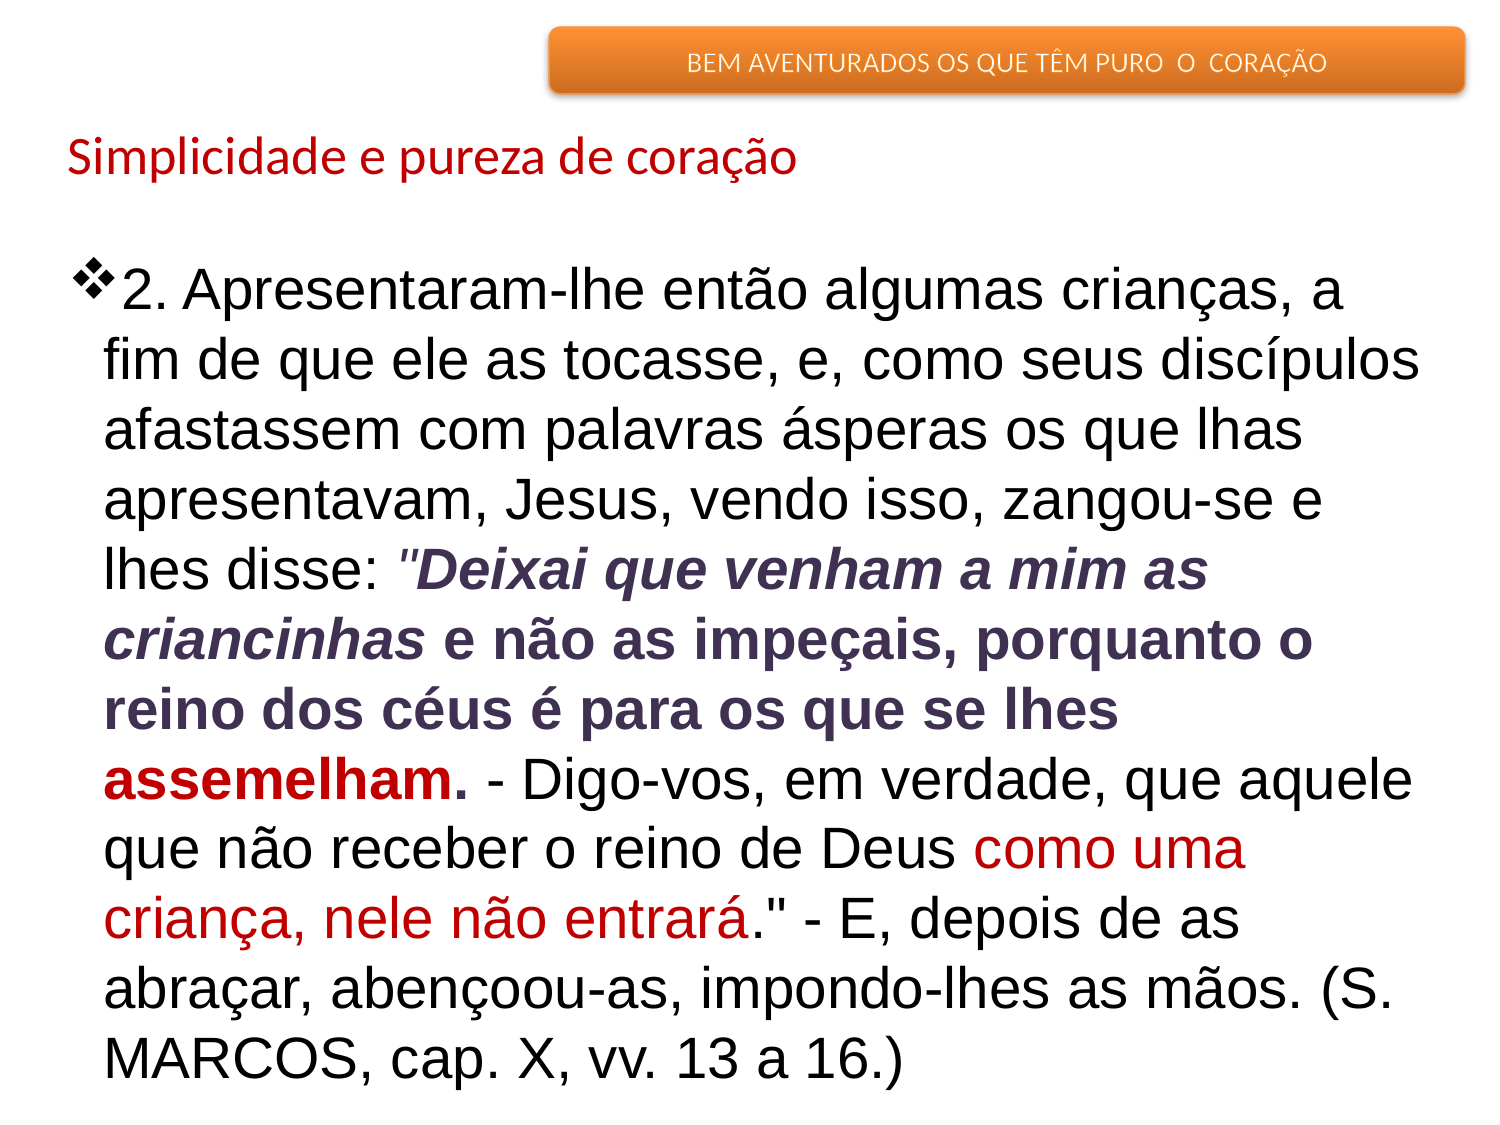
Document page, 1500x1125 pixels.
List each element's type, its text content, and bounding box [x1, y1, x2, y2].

text_box BEM AVENTURADOS OS QUE TÊM PURO O CORAÇÃO [549, 27, 1465, 94]
text_box 2. Apresentaram-lhe então algumas crianças, a fim de que ele as tocasse, e, como seus discípulos afastassem com palavras ásperas os que lhas apresentavam, Jesus, vendo isso, zangou-se e lhes disse: "Deixai que venham a mim as criancinhas e não as impeçais, porquanto o reino dos céus é para os que se lhes assemelham. - Digo-vos, em verdade, que aquele que não receber o reino de Deus como uma criança, nele não entrará." - E, depois de as abraçar, abençoou-as, impondo-lhes as mãos. (S. MARCOS, cap. X, vv. 13 a 16.) [53, 243, 1447, 1099]
text_box Simplicidade e pureza de coração [53, 113, 1500, 194]
